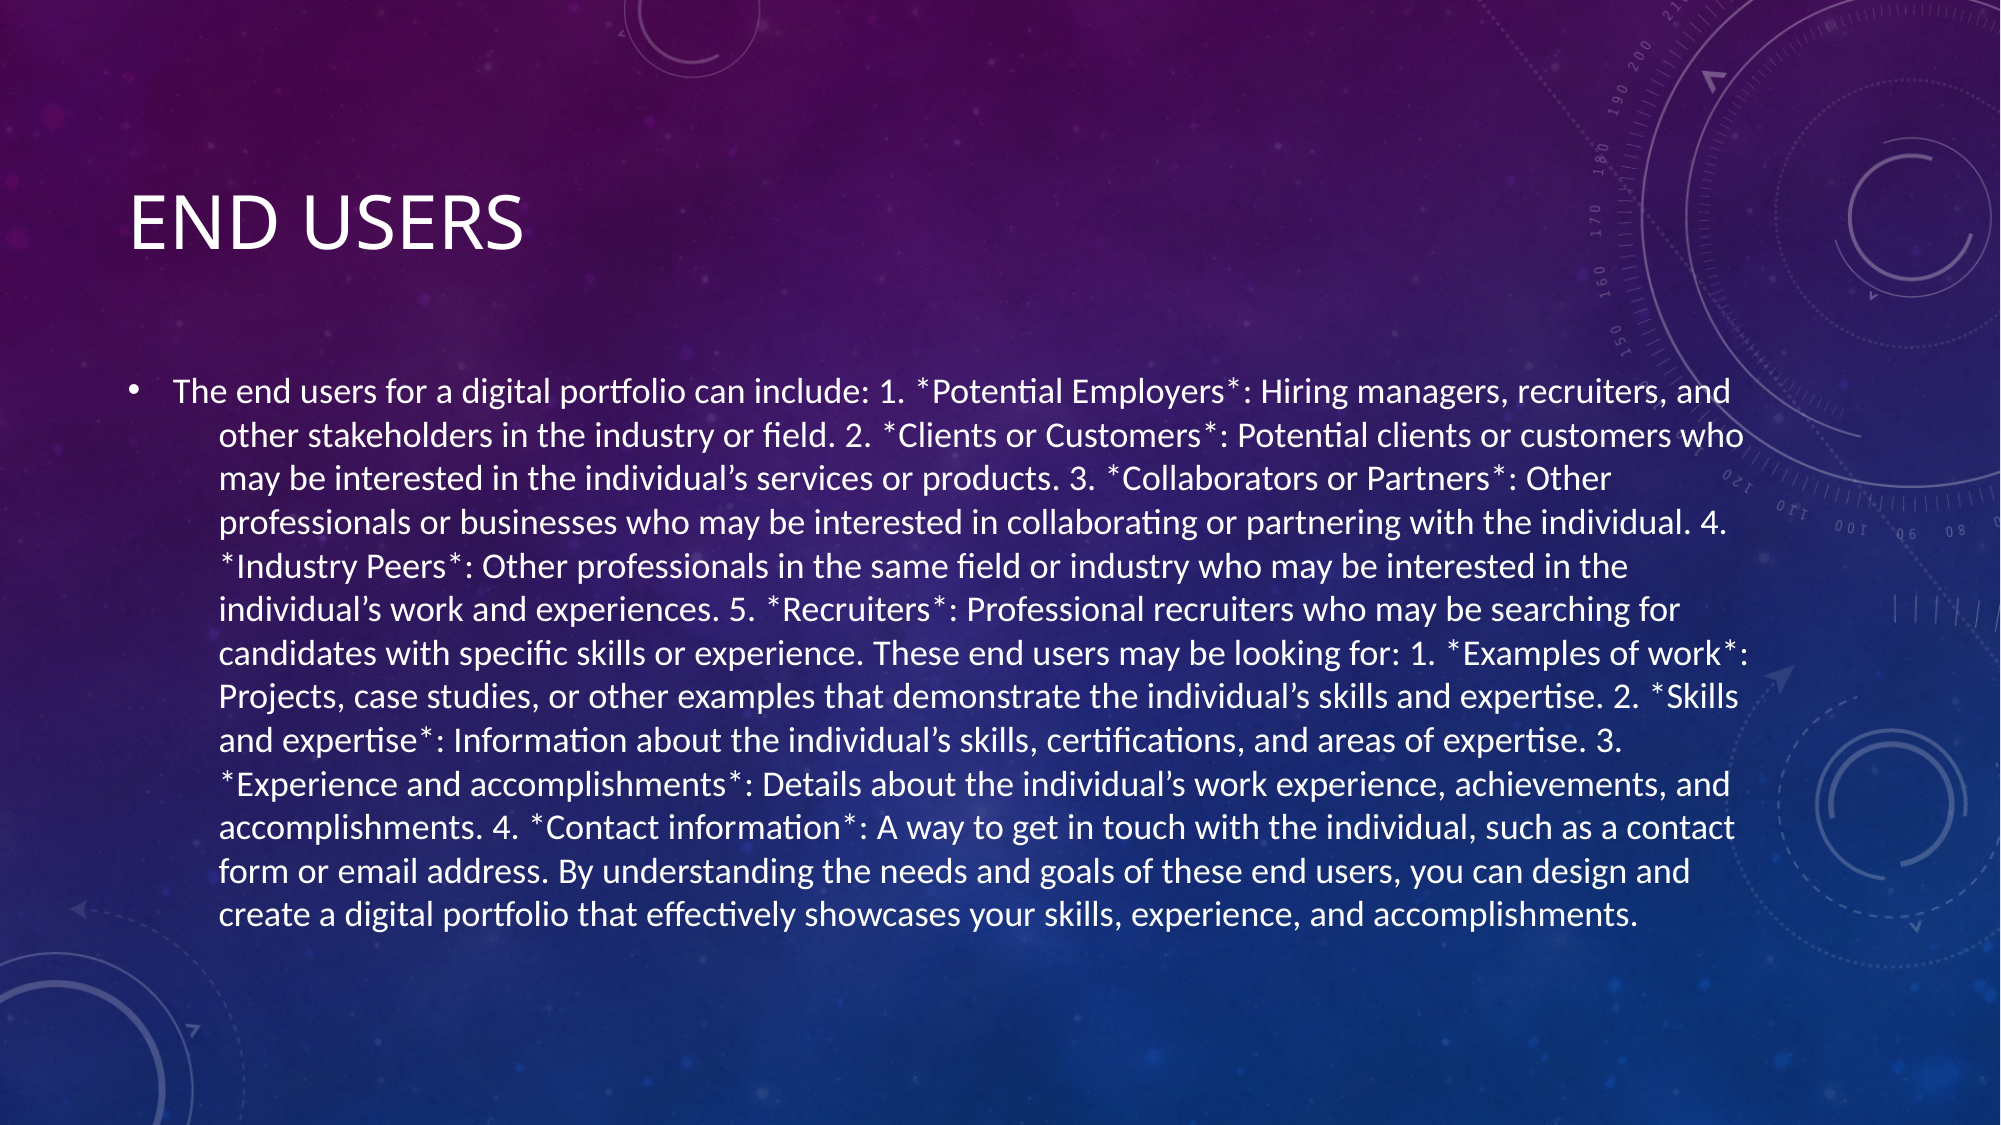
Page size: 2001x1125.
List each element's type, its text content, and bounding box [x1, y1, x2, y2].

list The end users for a digital portfolio can include: 1. *Potential Employers*: Hiring managers, recruiters, and other stakeholders in the industry or field. 2. *Clients or Customers*: Potential clients or customers who may be interested in the individual’s services or products. 3. *Collaborators or Partners*: Other professionals or businesses who may be interested in collaborating or partnering with the individual. 4. *Industry Peers*: Other professionals in the same field or industry who may be interested in the individual’s work and experiences. 5. *Recruiters*: Professional recruiters who may be searching for candidates with specific skills or experience. These end users may be looking for: 1. *Examples of work*: Projects, case studies, or other examples that demonstrate the individual’s skills and expertise. 2. *Skills and expertise*: Information about the individual’s skills, certifications, and areas of expertise. 3. *Experience and accomplishments*: Details about the individual’s work experience, achievements, and accomplishments. 4. *Contact information*: A way to get in touch with the individual, such as a contact form or email address. By understanding the needs and goals of these end users, you can design and create a digital portfolio that effectively showcases your skills, experience, and accomplishments. [112, 351, 1775, 950]
title End Users [112, 99, 1775, 339]
